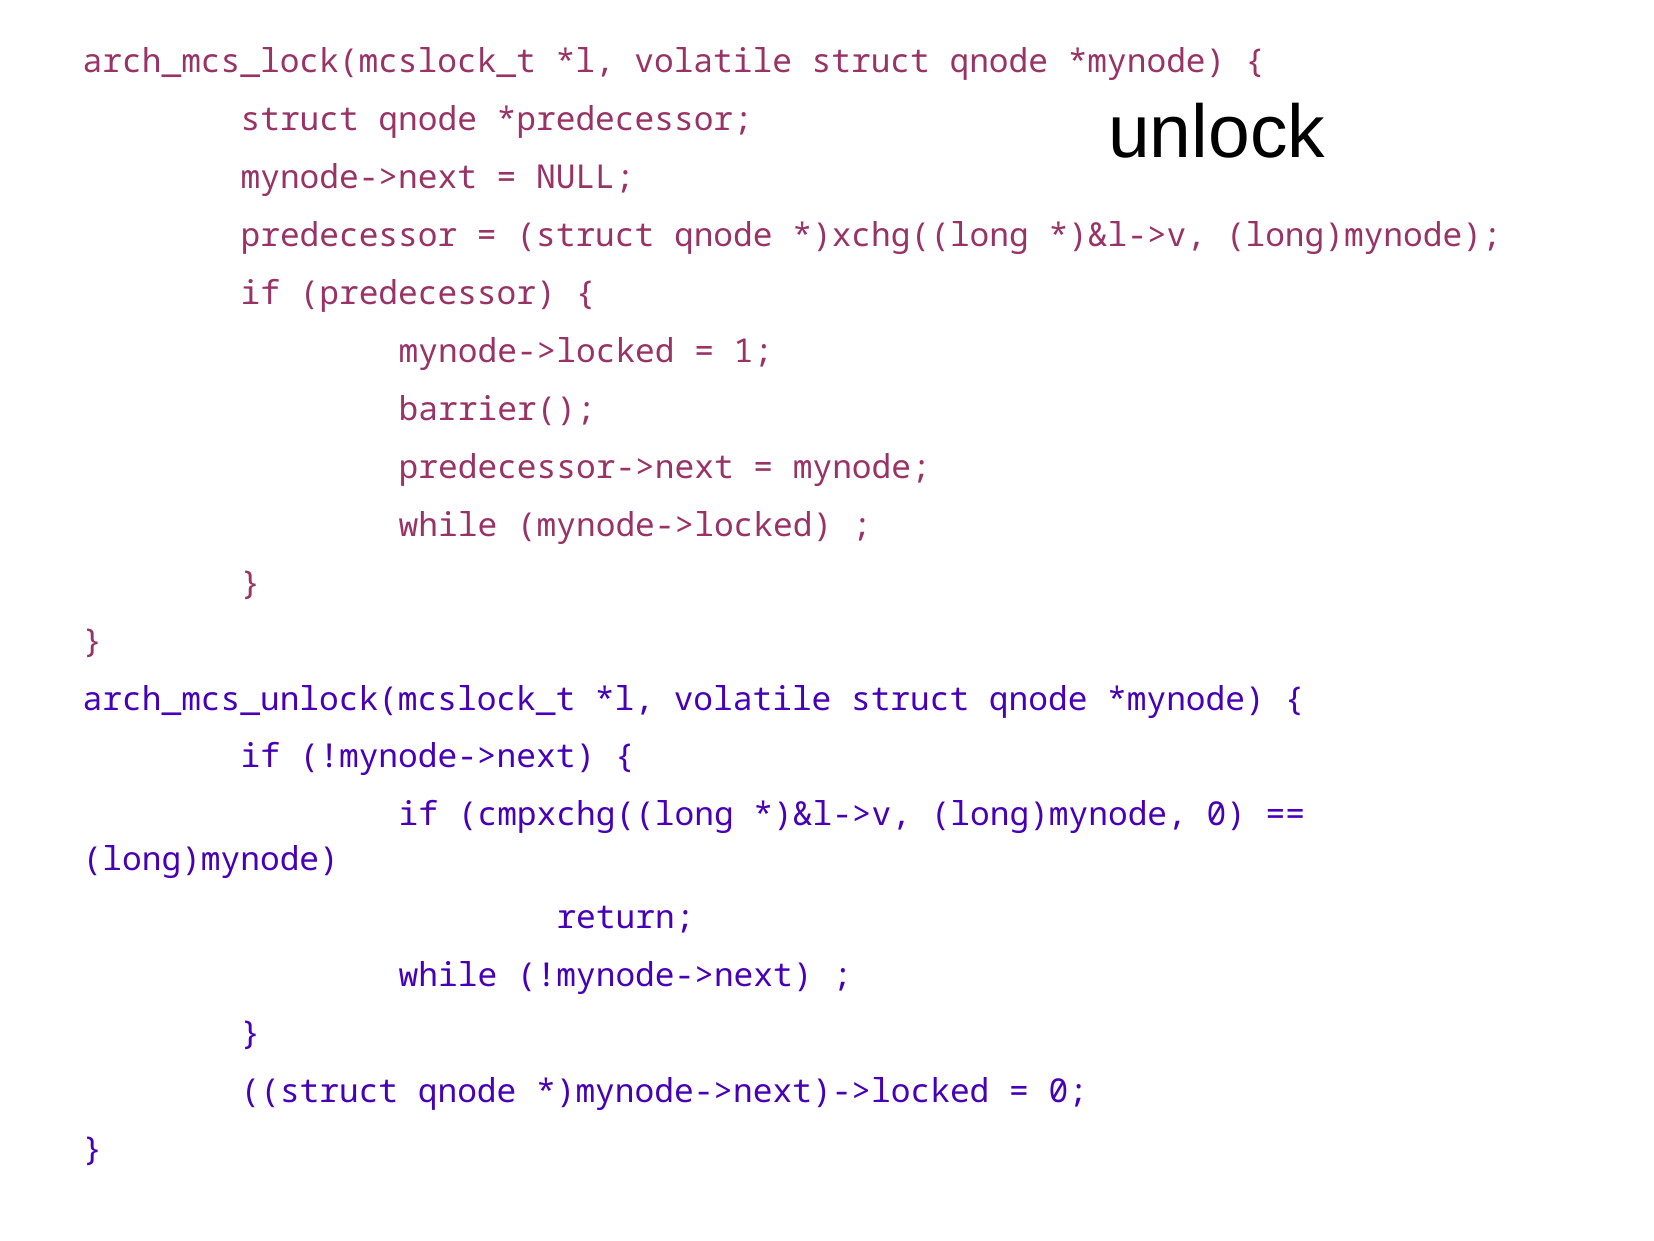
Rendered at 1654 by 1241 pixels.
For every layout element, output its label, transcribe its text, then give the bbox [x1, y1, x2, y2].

title unlock [825, 37, 1609, 226]
list arch_mcs_lock(mcslock_t *l, volatile struct qnode *mynode) { struct qnode *predecessor; mynode->next = NULL; predecessor = (struct qnode *)xchg((long *)&l->v, (long)mynode); if (predecessor) { mynode->locked = 1; barrier(); predecessor->next = mynode; while (mynode->locked) ; } } arch_mcs_unlock(mcslock_t *l, volatile struct qnode *mynode) { if (!mynode->next) { if (cmpxchg((long *)&l->v, (long)mynode, 0) == (long)mynode) return; while (!mynode->next) ; } ((struct qnode *)mynode->next)->locked = 0; } [82, 37, 1538, 1201]
